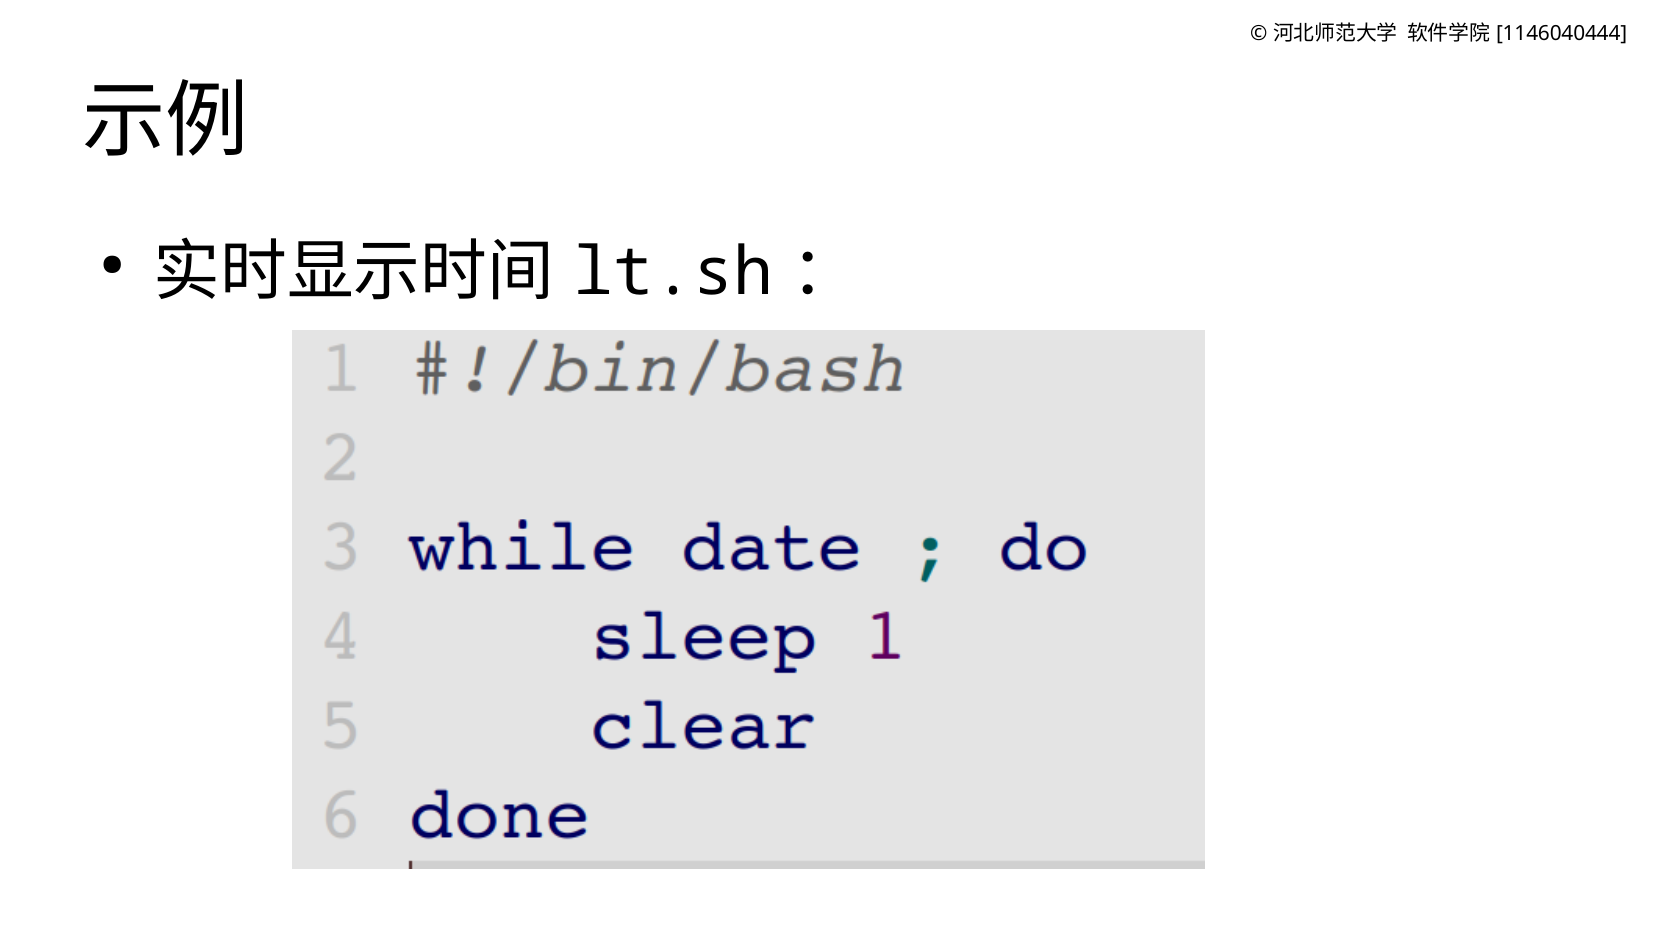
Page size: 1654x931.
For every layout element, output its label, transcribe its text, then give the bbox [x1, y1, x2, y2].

picture [292, 330, 1205, 869]
list 实时显示时间lt.sh： [82, 217, 1571, 815]
title 示例 [82, 37, 1571, 189]
